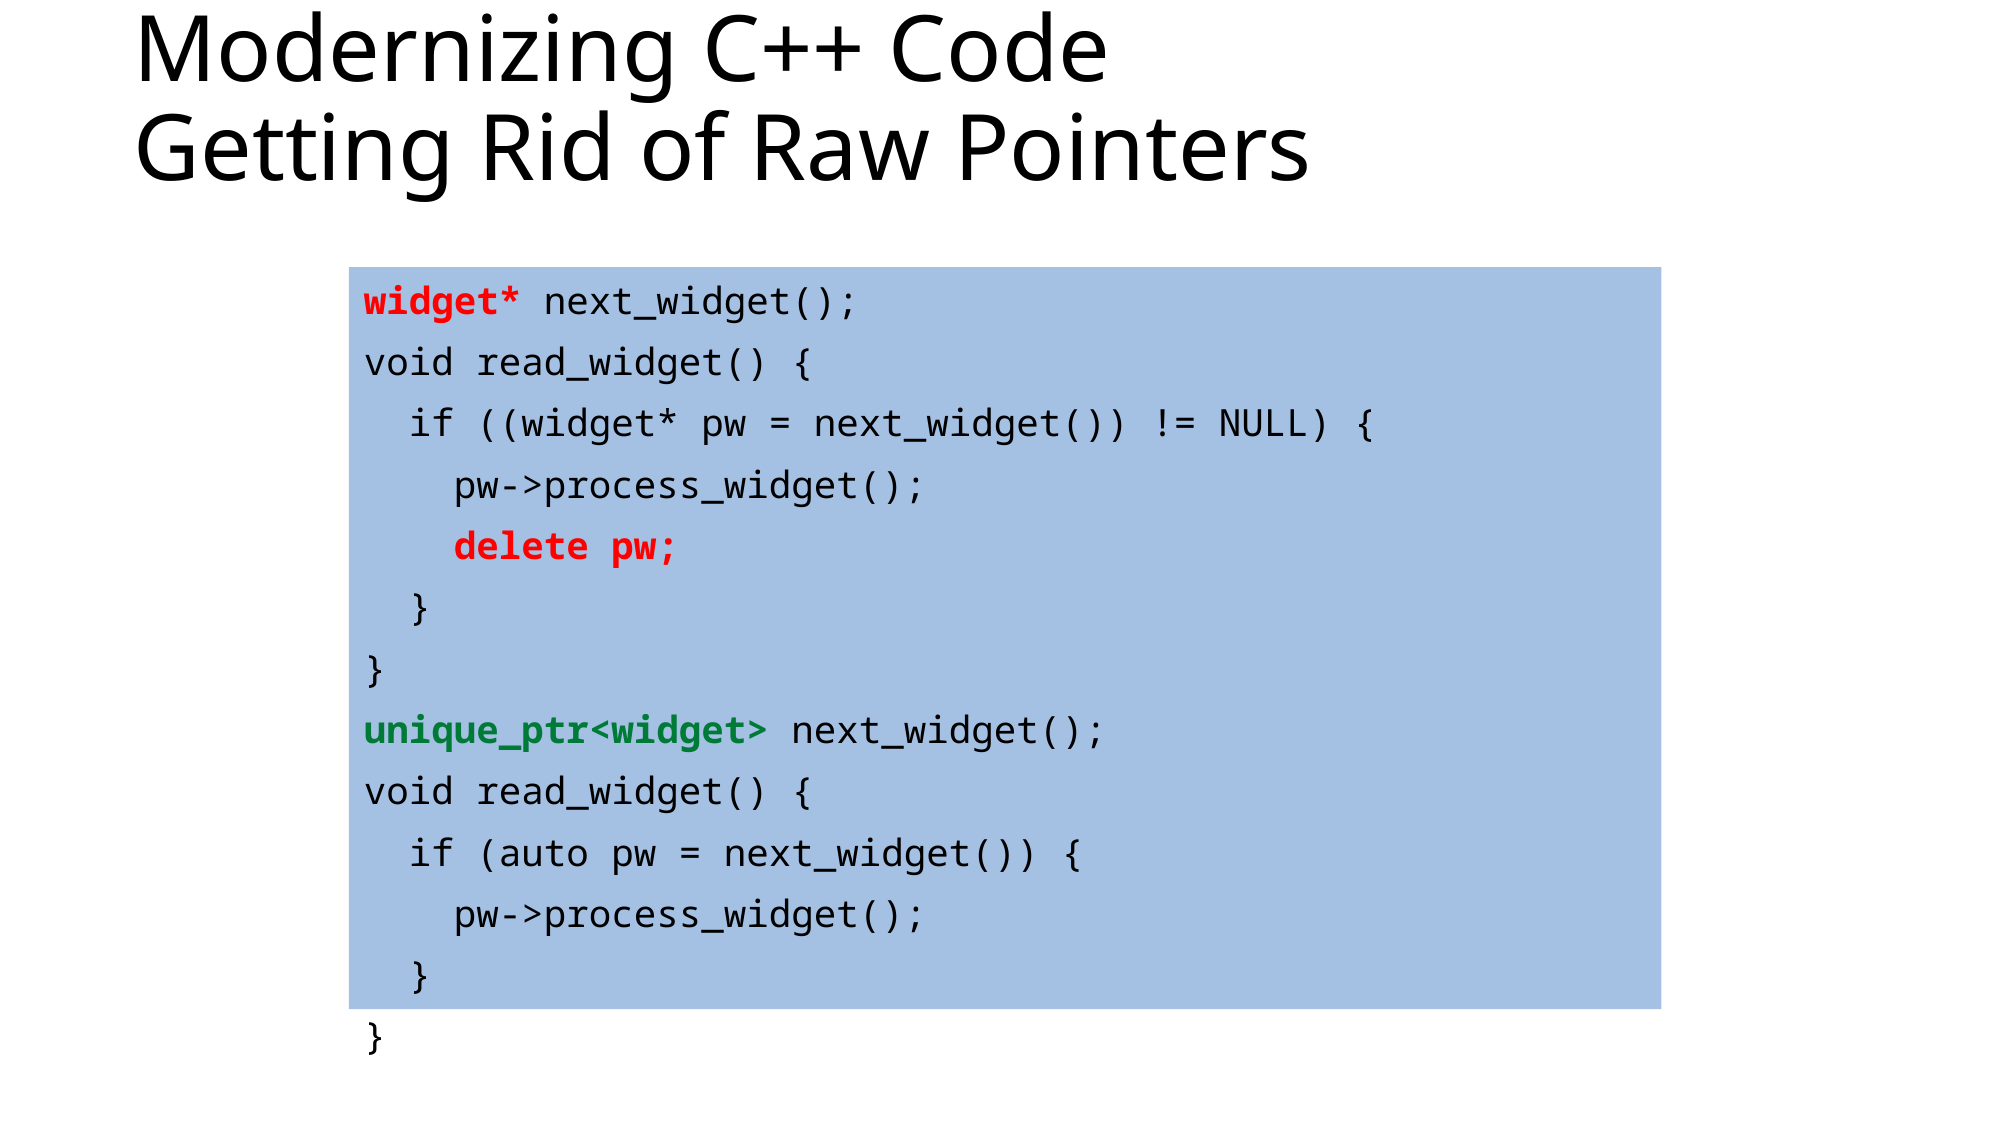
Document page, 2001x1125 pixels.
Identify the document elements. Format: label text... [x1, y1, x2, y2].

title Modernizing C++ Code Getting Rid of Raw Pointers [133, 90, 1867, 209]
list widget* next_widget(); void read_widget() { if ((widget* pw = next_widget()) != NULL) { pw->process_widget(); delete pw; } } unique_ptr<widget> next_widget(); void read_widget() { if (auto pw = next_widget()) { pw->process_widget(); } } [348, 267, 1662, 1010]
